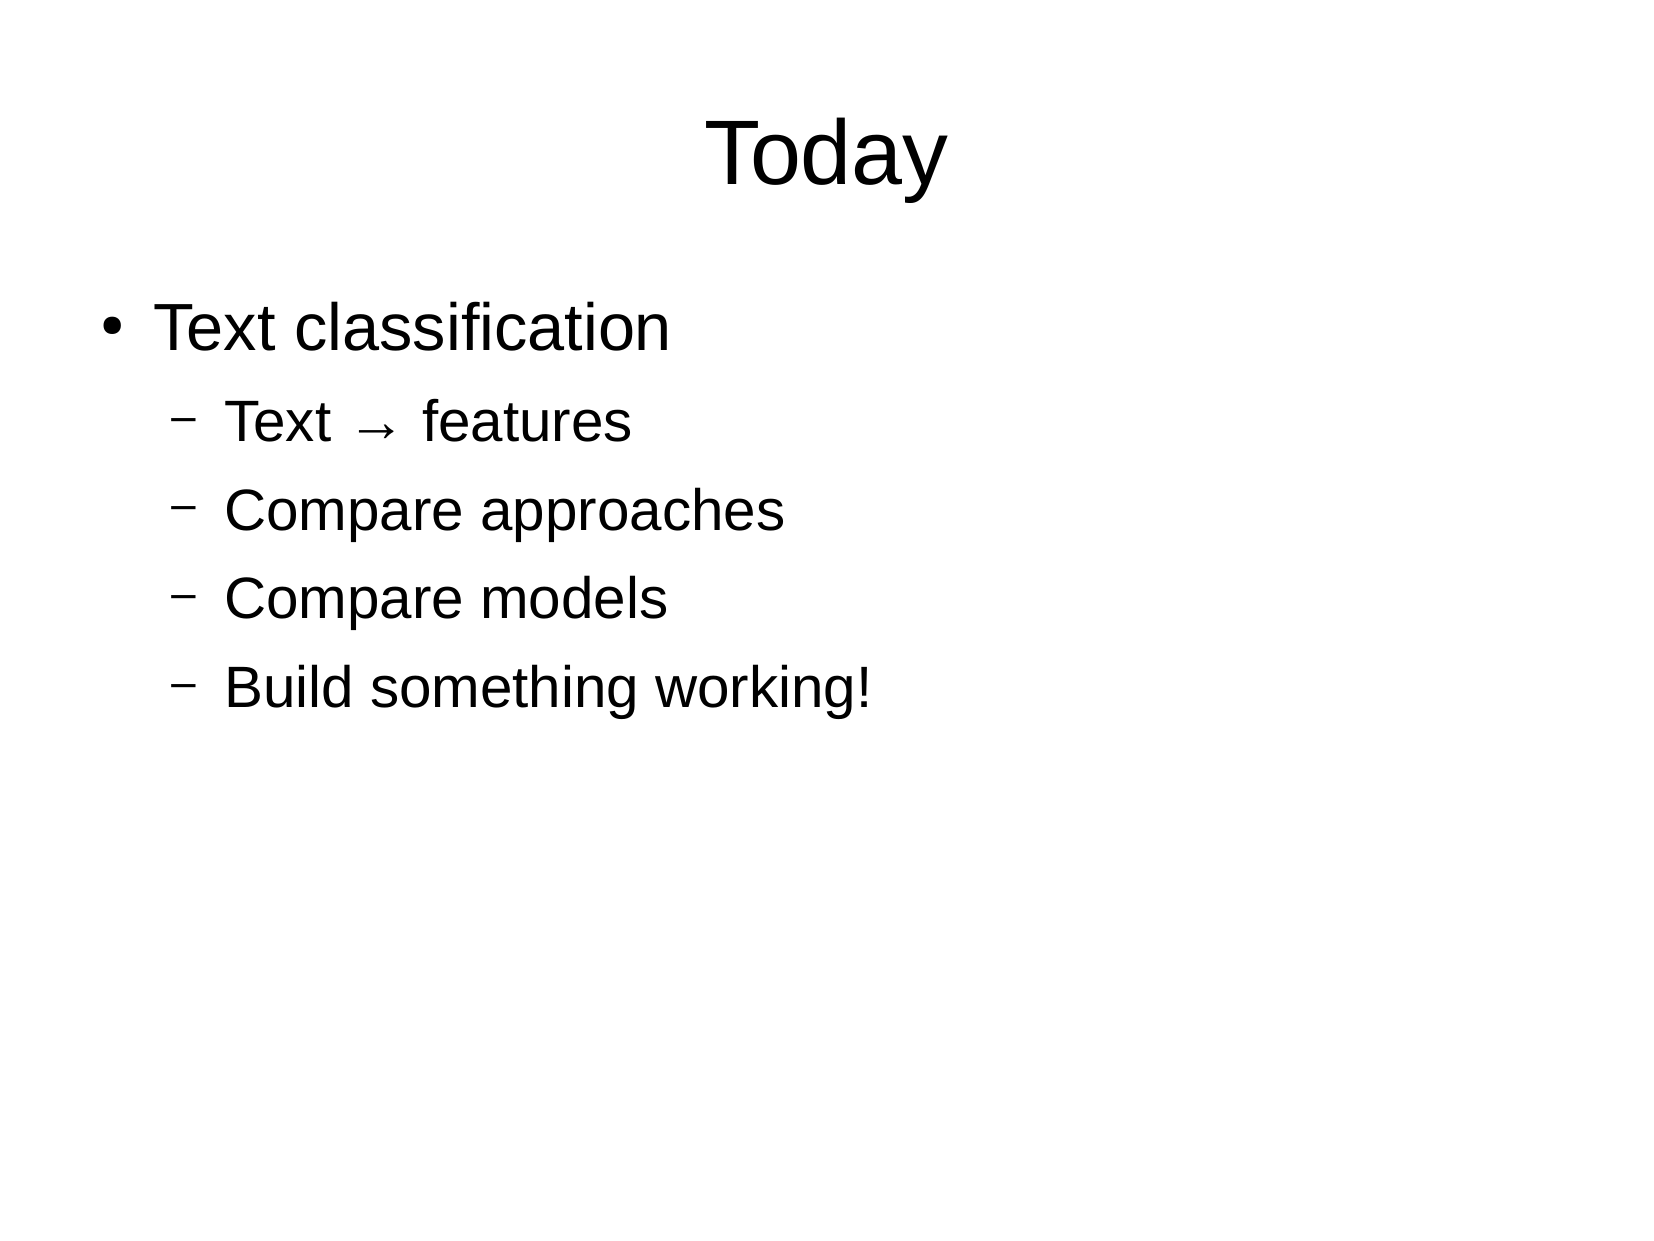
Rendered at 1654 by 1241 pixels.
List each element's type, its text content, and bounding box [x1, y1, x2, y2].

title Today [82, 49, 1571, 257]
list Text classification Text → features Compare approaches Compare models Build something working! [82, 290, 1571, 1010]
